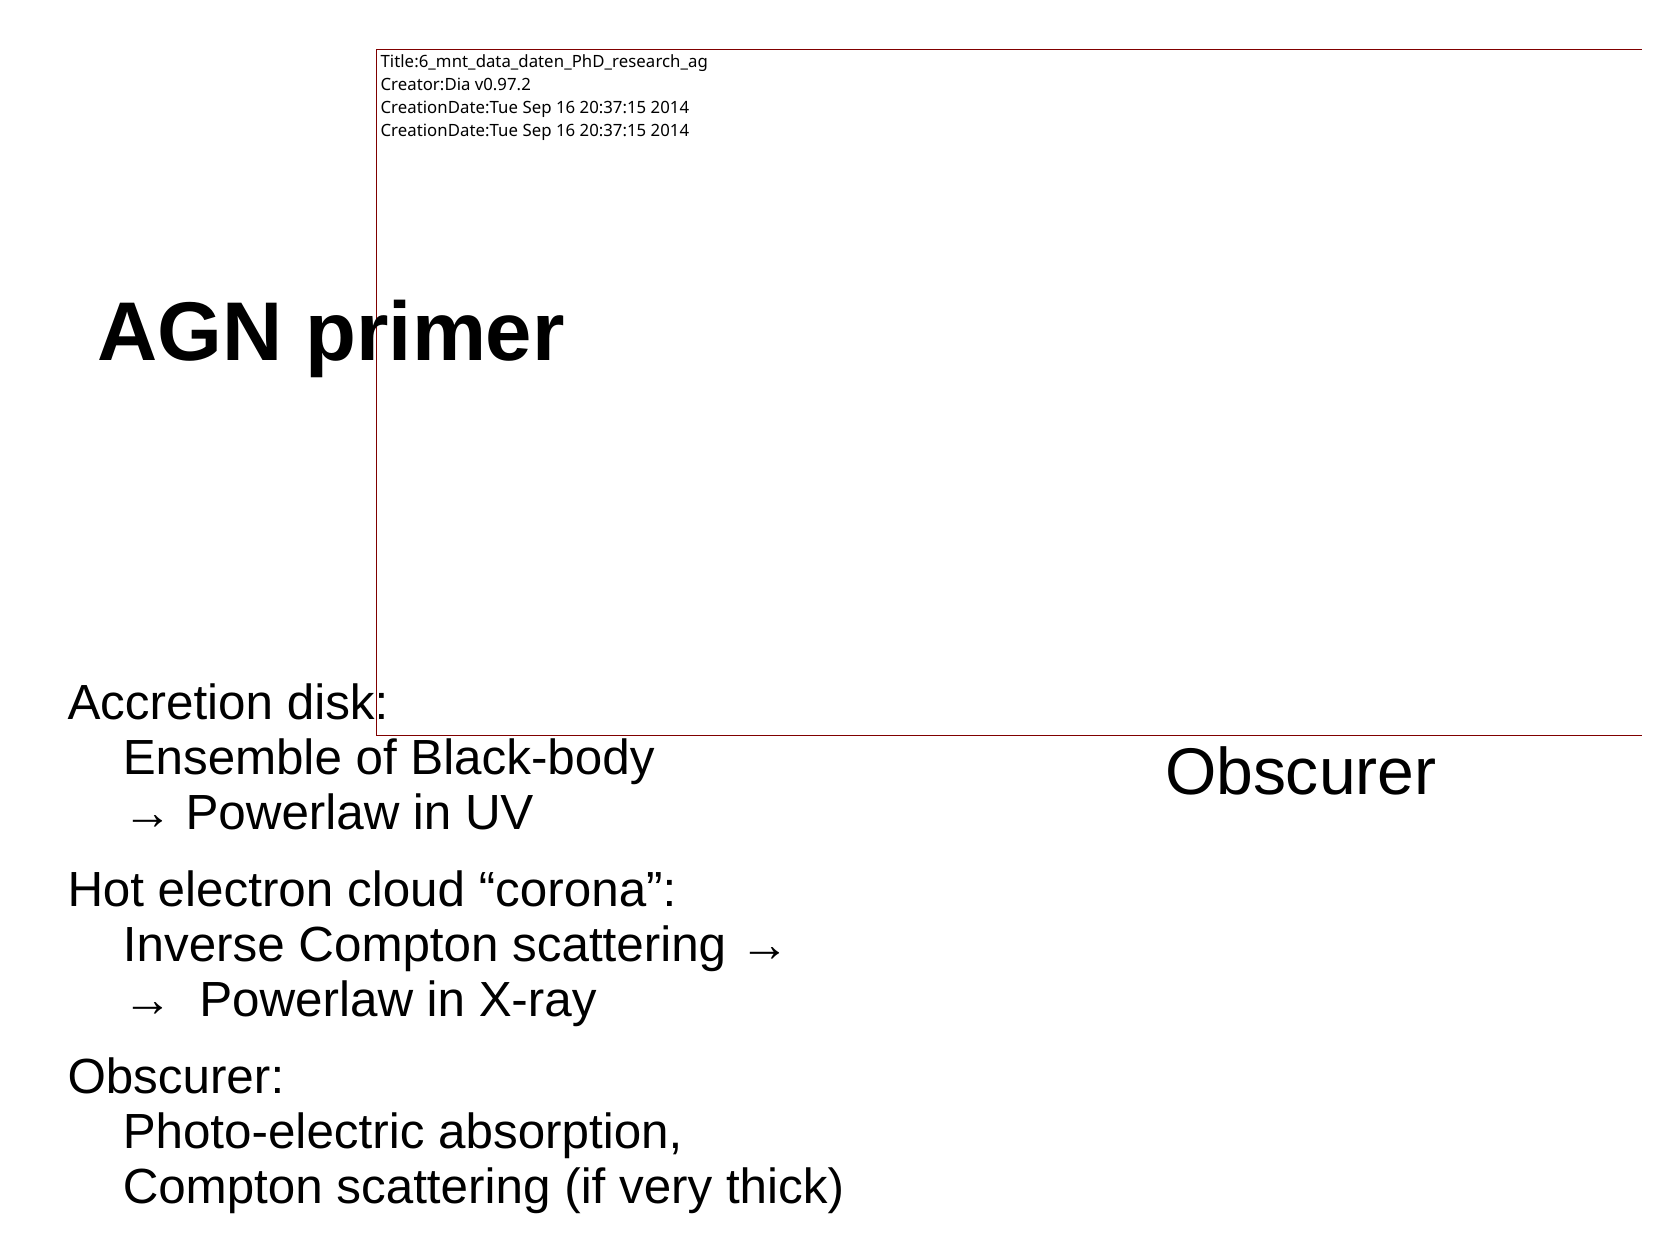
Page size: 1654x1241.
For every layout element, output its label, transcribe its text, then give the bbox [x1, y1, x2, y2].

list AGN primer [26, 285, 646, 675]
picture [375, 48, 1642, 736]
list Obscurer [1095, 735, 1441, 811]
list Accretion disk: Ensemble of Black-body → Powerlaw in UV Hot electron cloud “corona”: Inverse Compton scattering → → Powerlaw in X-ray Obscurer: Photo-electric absorption, Compton scattering (if very thick) [15, 675, 931, 1216]
